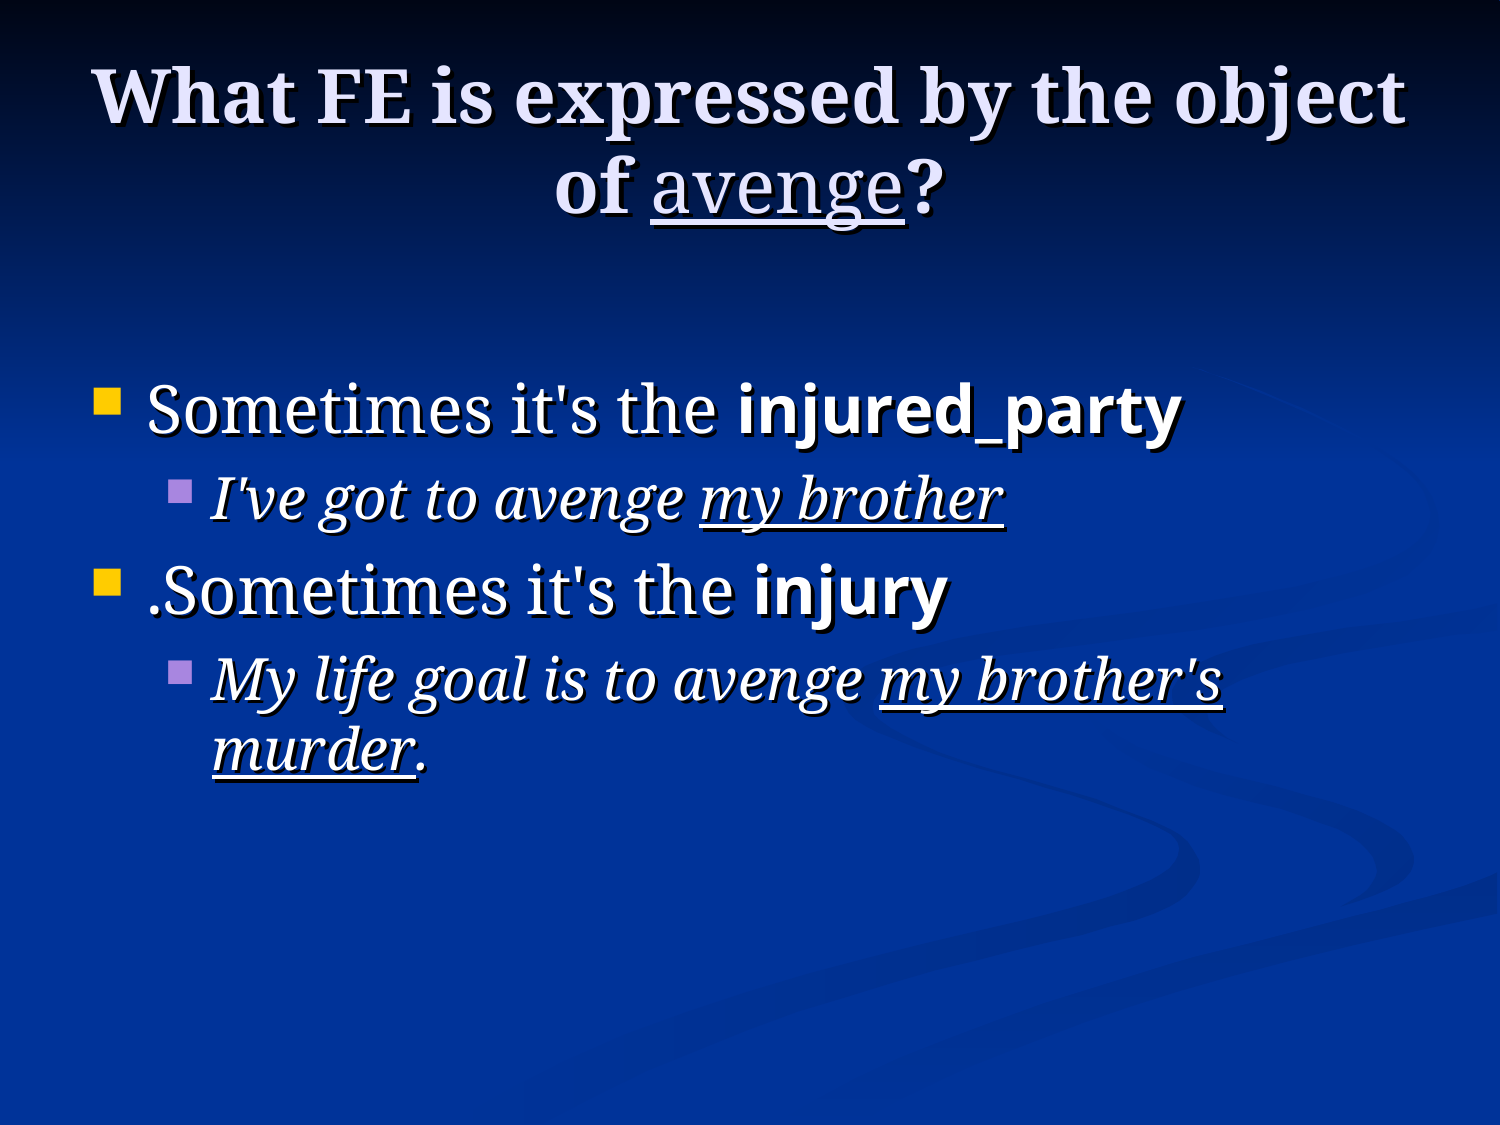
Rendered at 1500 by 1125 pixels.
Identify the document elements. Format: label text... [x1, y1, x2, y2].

list Sometimes it's the injured_party I've got to avenge my brother .Sometimes it's the injury My life goal is to avenge my brother's murder. [75, 262, 1426, 1001]
title What FE is expressed by the object of avenge? [75, 45, 1426, 233]
